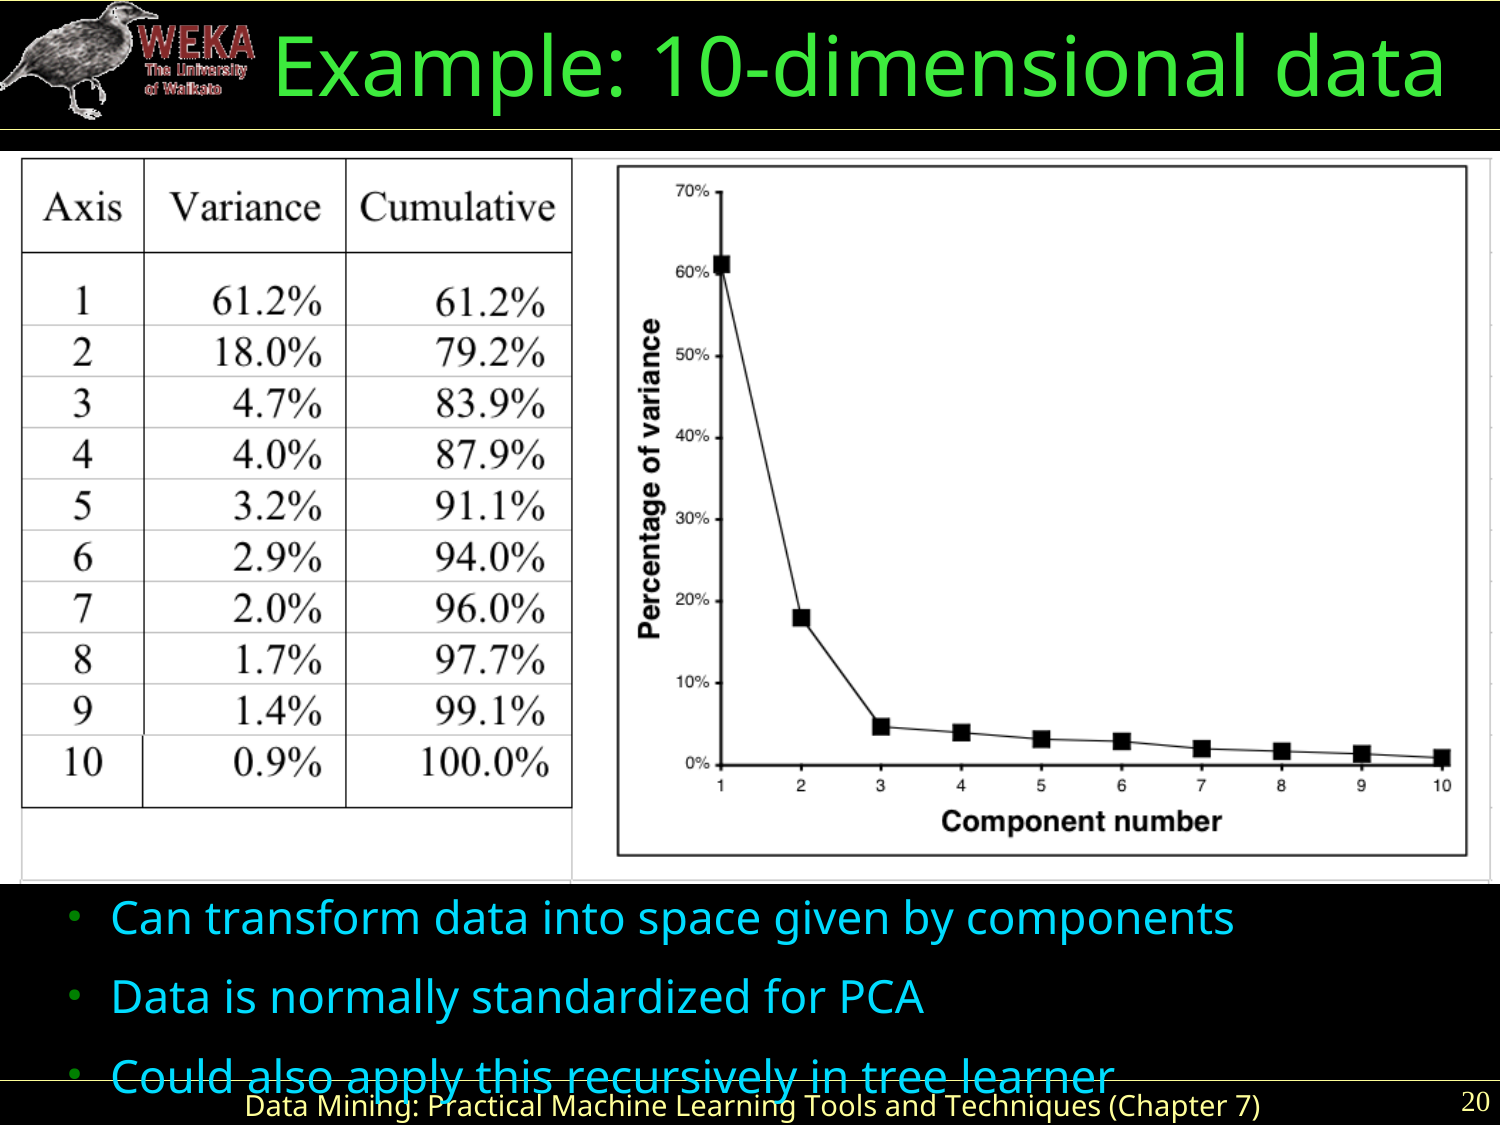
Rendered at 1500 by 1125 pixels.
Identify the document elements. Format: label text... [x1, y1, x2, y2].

title Example: 10-dimensional data [263, 0, 1500, 151]
picture [0, 151, 1500, 884]
picture [0, 1, 263, 129]
list Can transform data into space given by components Data is normally standardized for PCA Could also apply this recursively in tree learner [67, 885, 1418, 1123]
